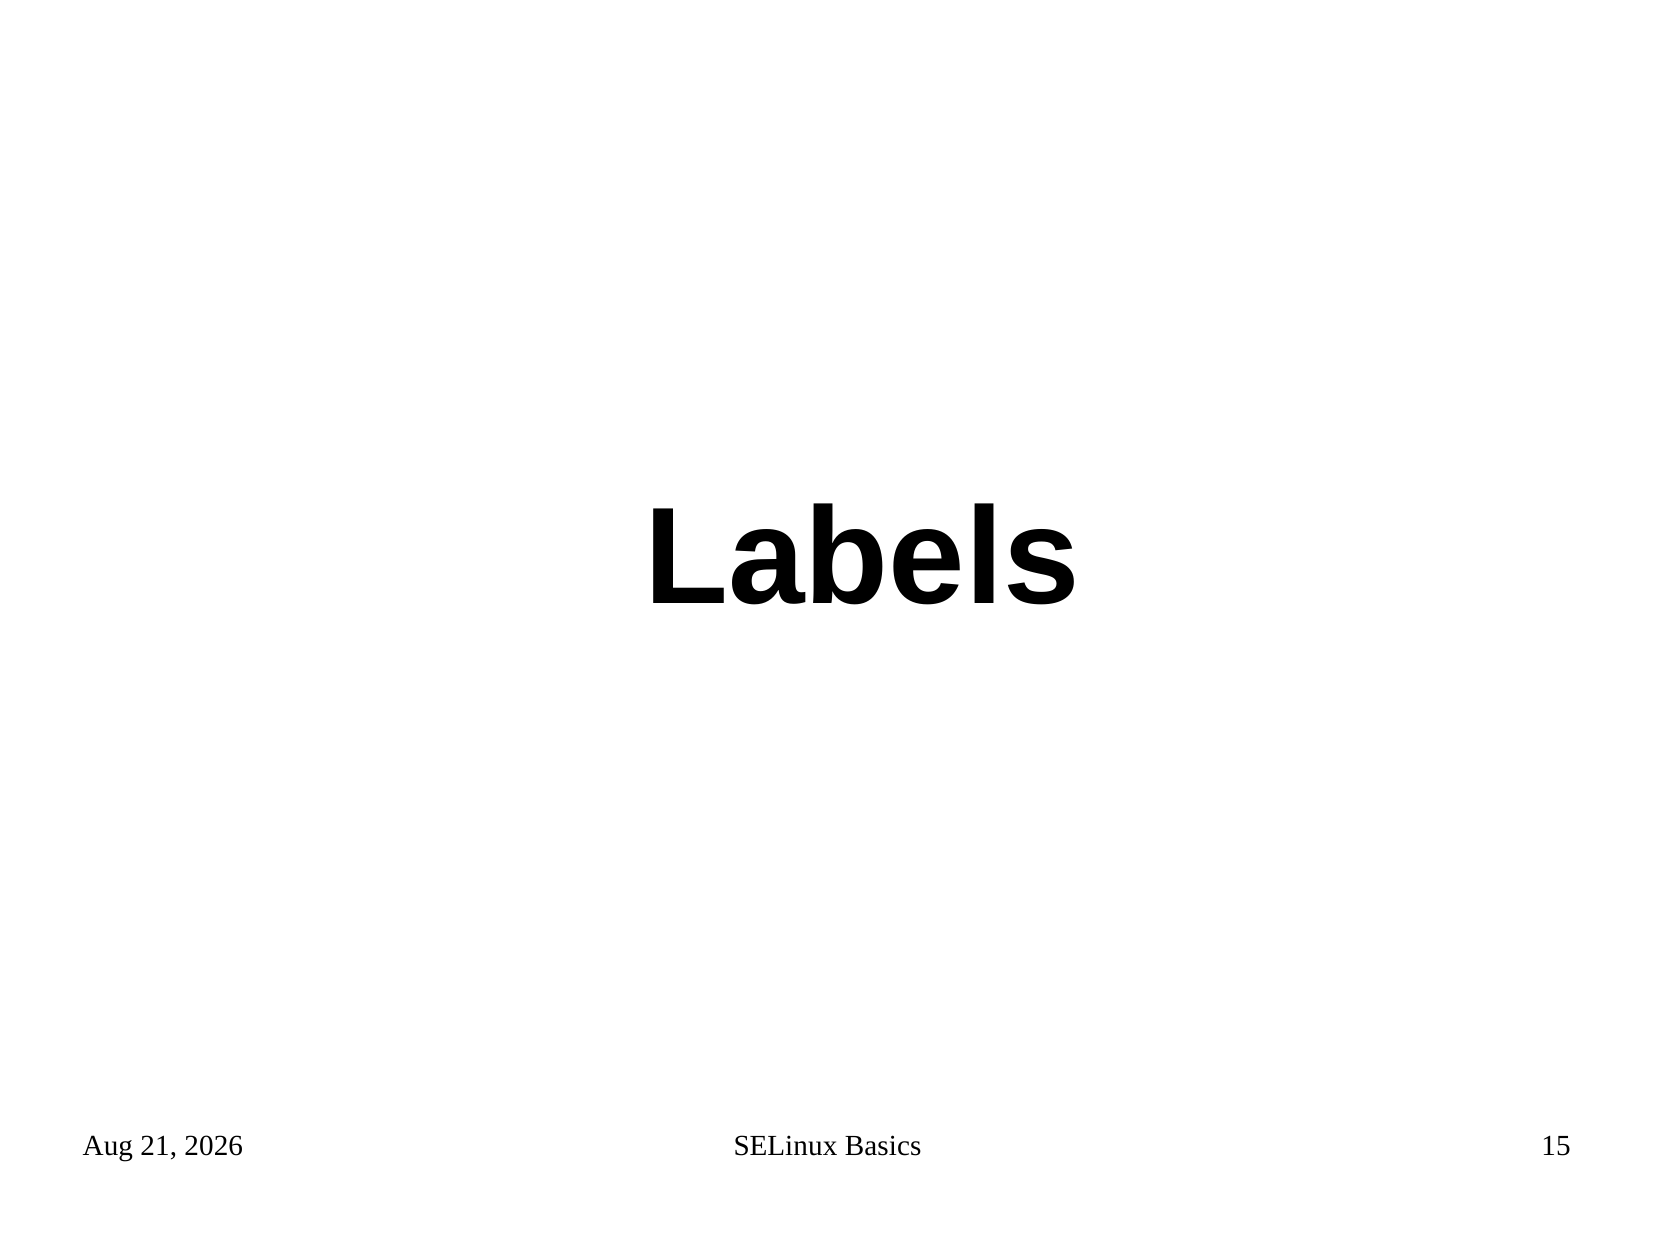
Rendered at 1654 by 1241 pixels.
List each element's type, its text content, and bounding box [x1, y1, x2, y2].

list Labels [82, 295, 1571, 1015]
